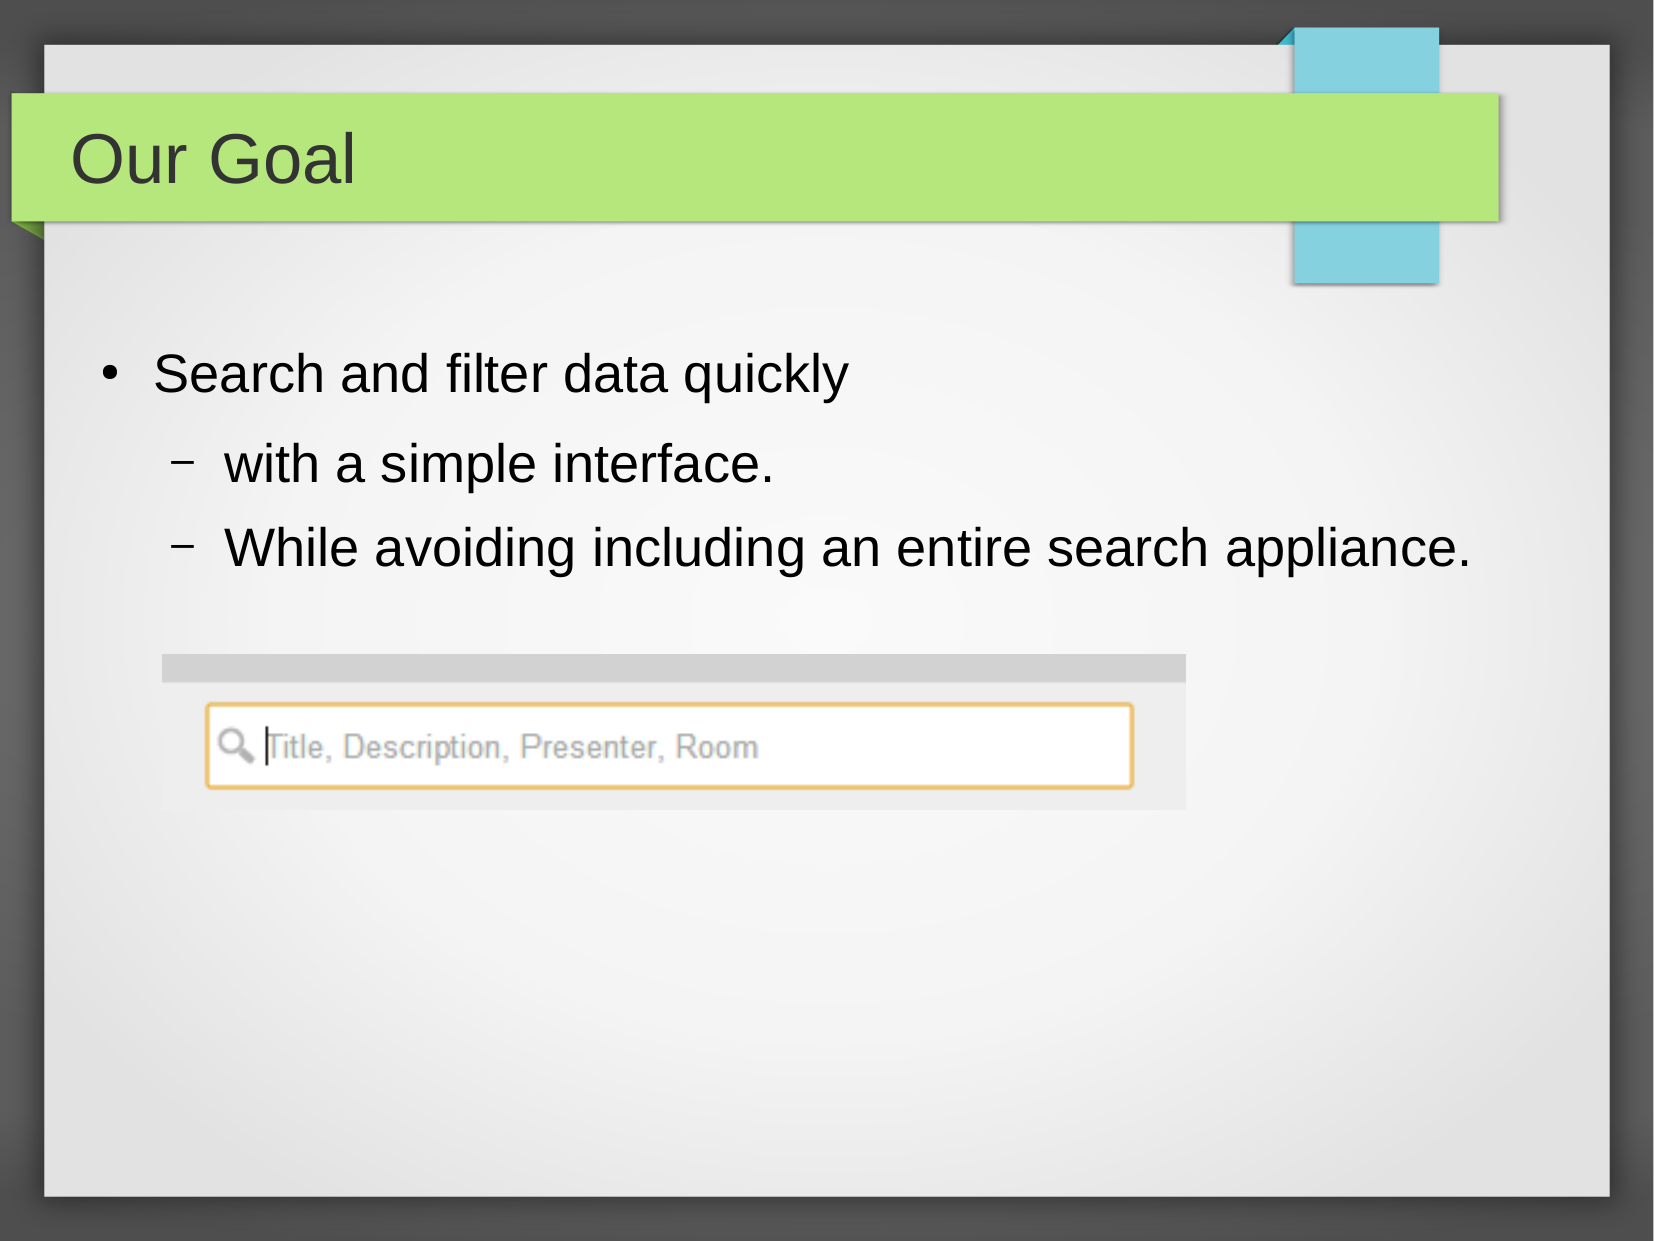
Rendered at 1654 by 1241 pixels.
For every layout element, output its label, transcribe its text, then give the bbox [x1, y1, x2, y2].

picture [0, 0, 1654, 1241]
list Search and filter data quickly with a simple interface. While avoiding including an entire search appliance. [82, 343, 1538, 1063]
title Our Goal [70, 106, 1229, 213]
